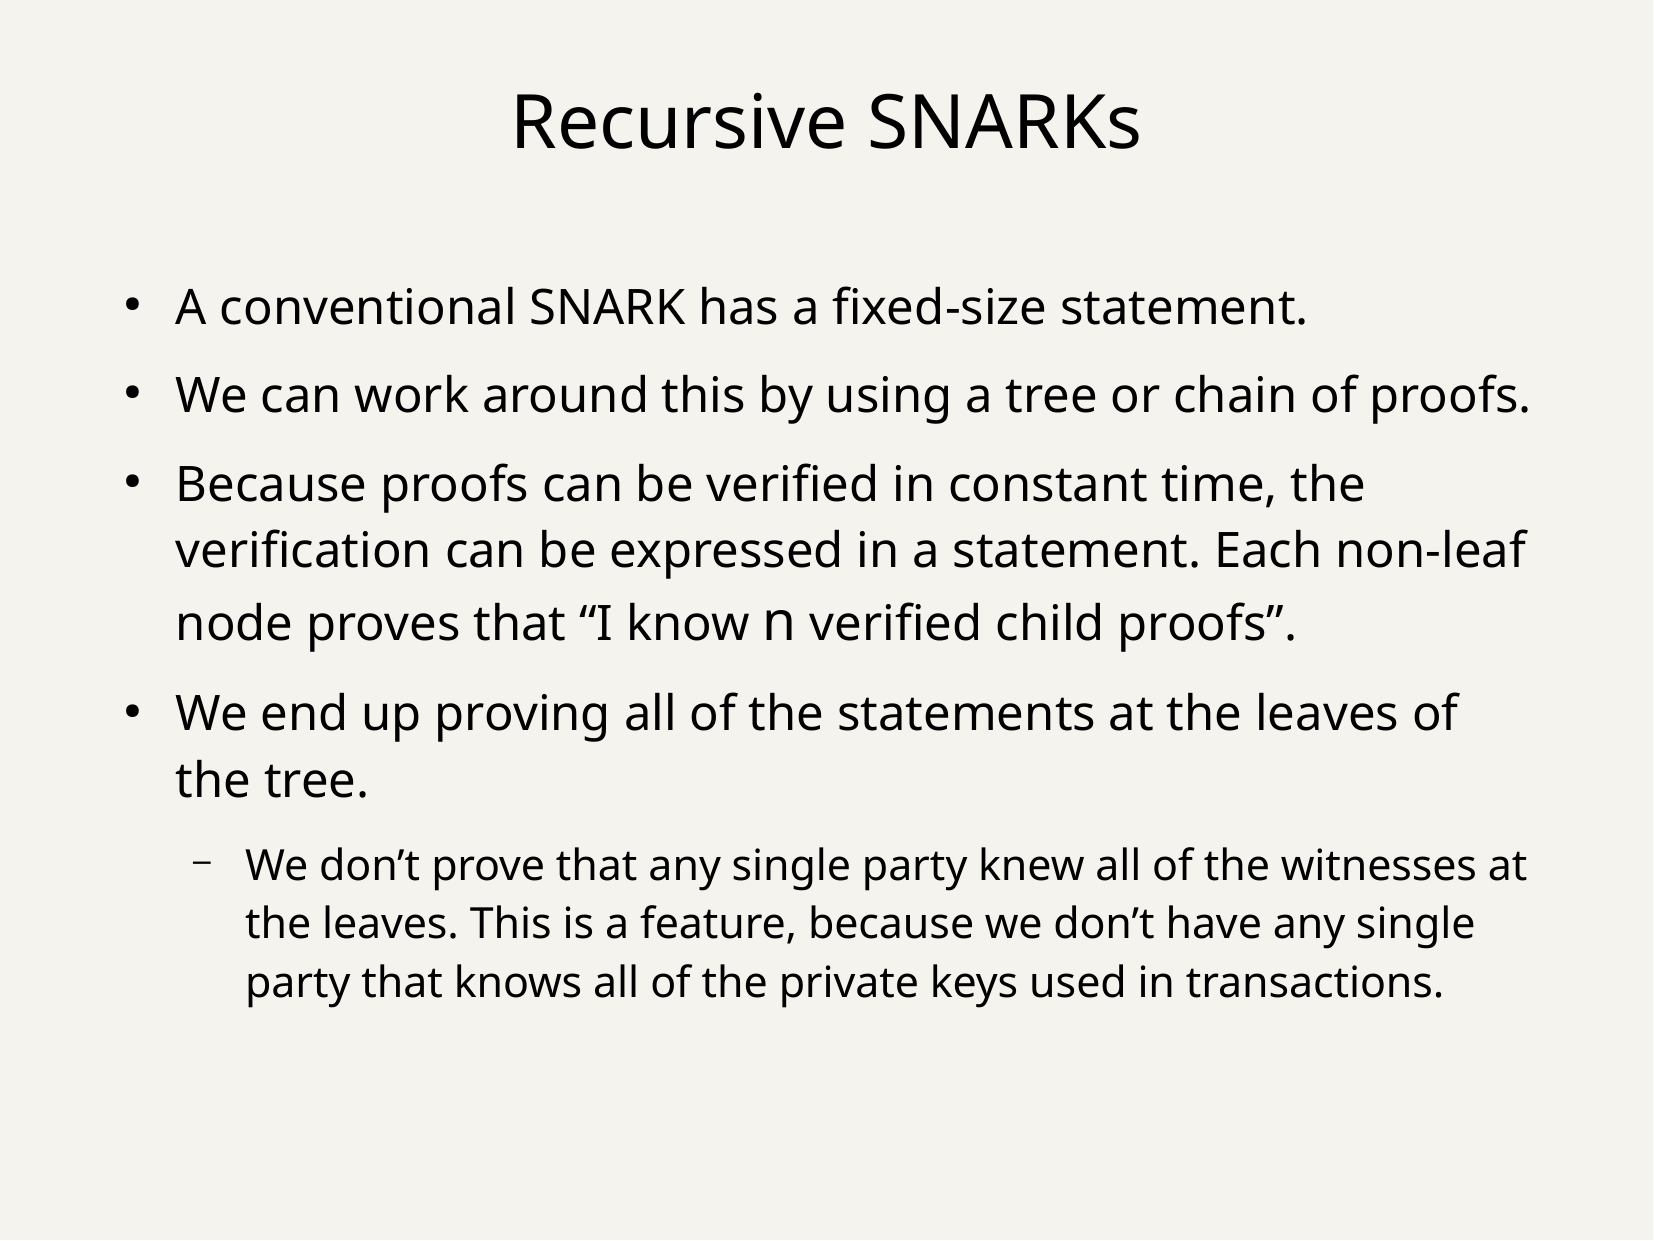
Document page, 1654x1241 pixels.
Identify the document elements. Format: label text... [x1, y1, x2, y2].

title Recursive SNARKs [82, 49, 1571, 189]
list A conventional SNARK has a fixed-size statement. We can work around this by using a tree or chain of proofs. Because proofs can be verified in constant time, the verification can be expressed in a statement. Each non-leaf node proves that “I know n verified child proofs”. We end up proving all of the statements at the leaves of the tree. We don’t prove that any single party knew all of the witnesses at the leaves. This is a feature, because we don’t have any single party that knows all of the private keys used in transactions. [106, 271, 1536, 1134]
